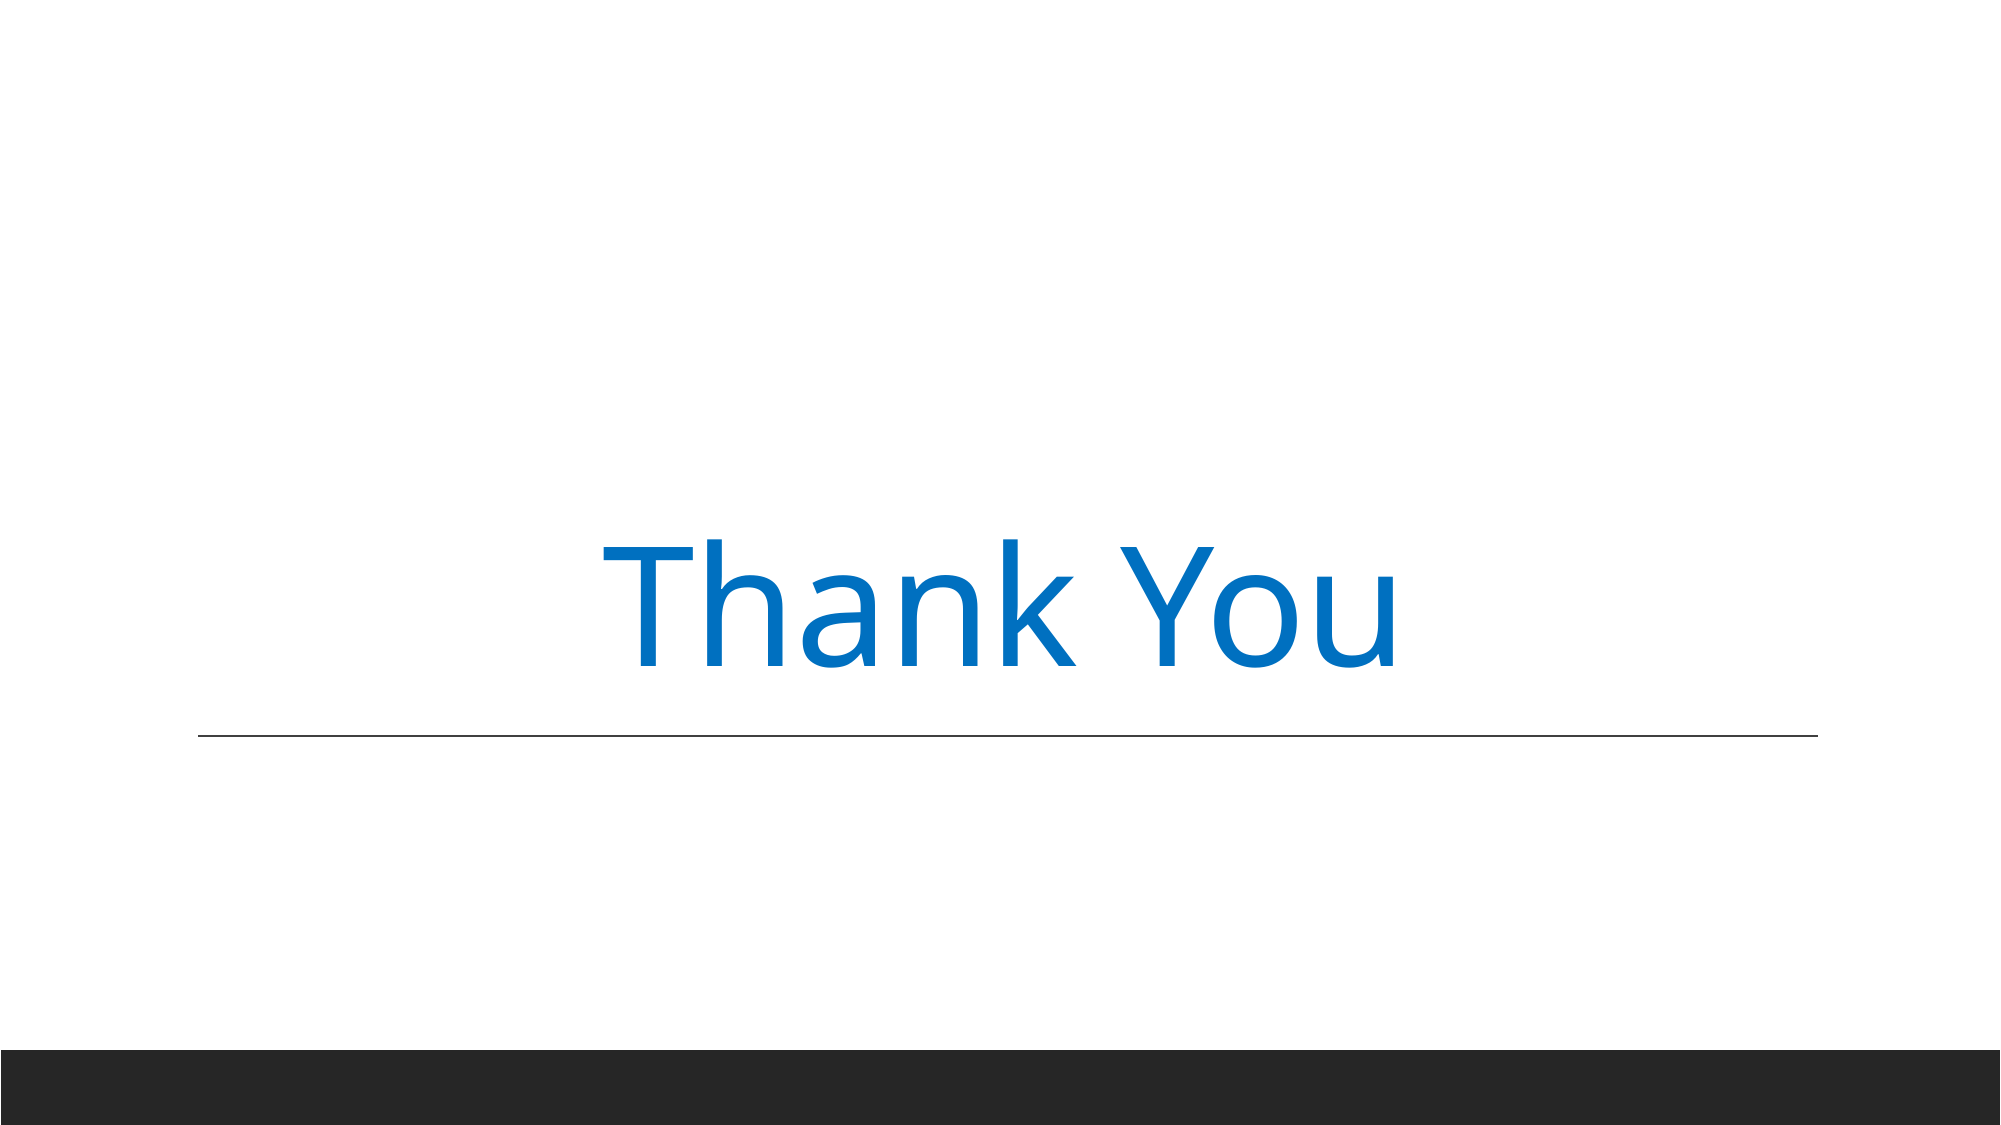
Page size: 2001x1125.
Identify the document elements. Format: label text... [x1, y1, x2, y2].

title Thank You [180, 124, 1831, 710]
